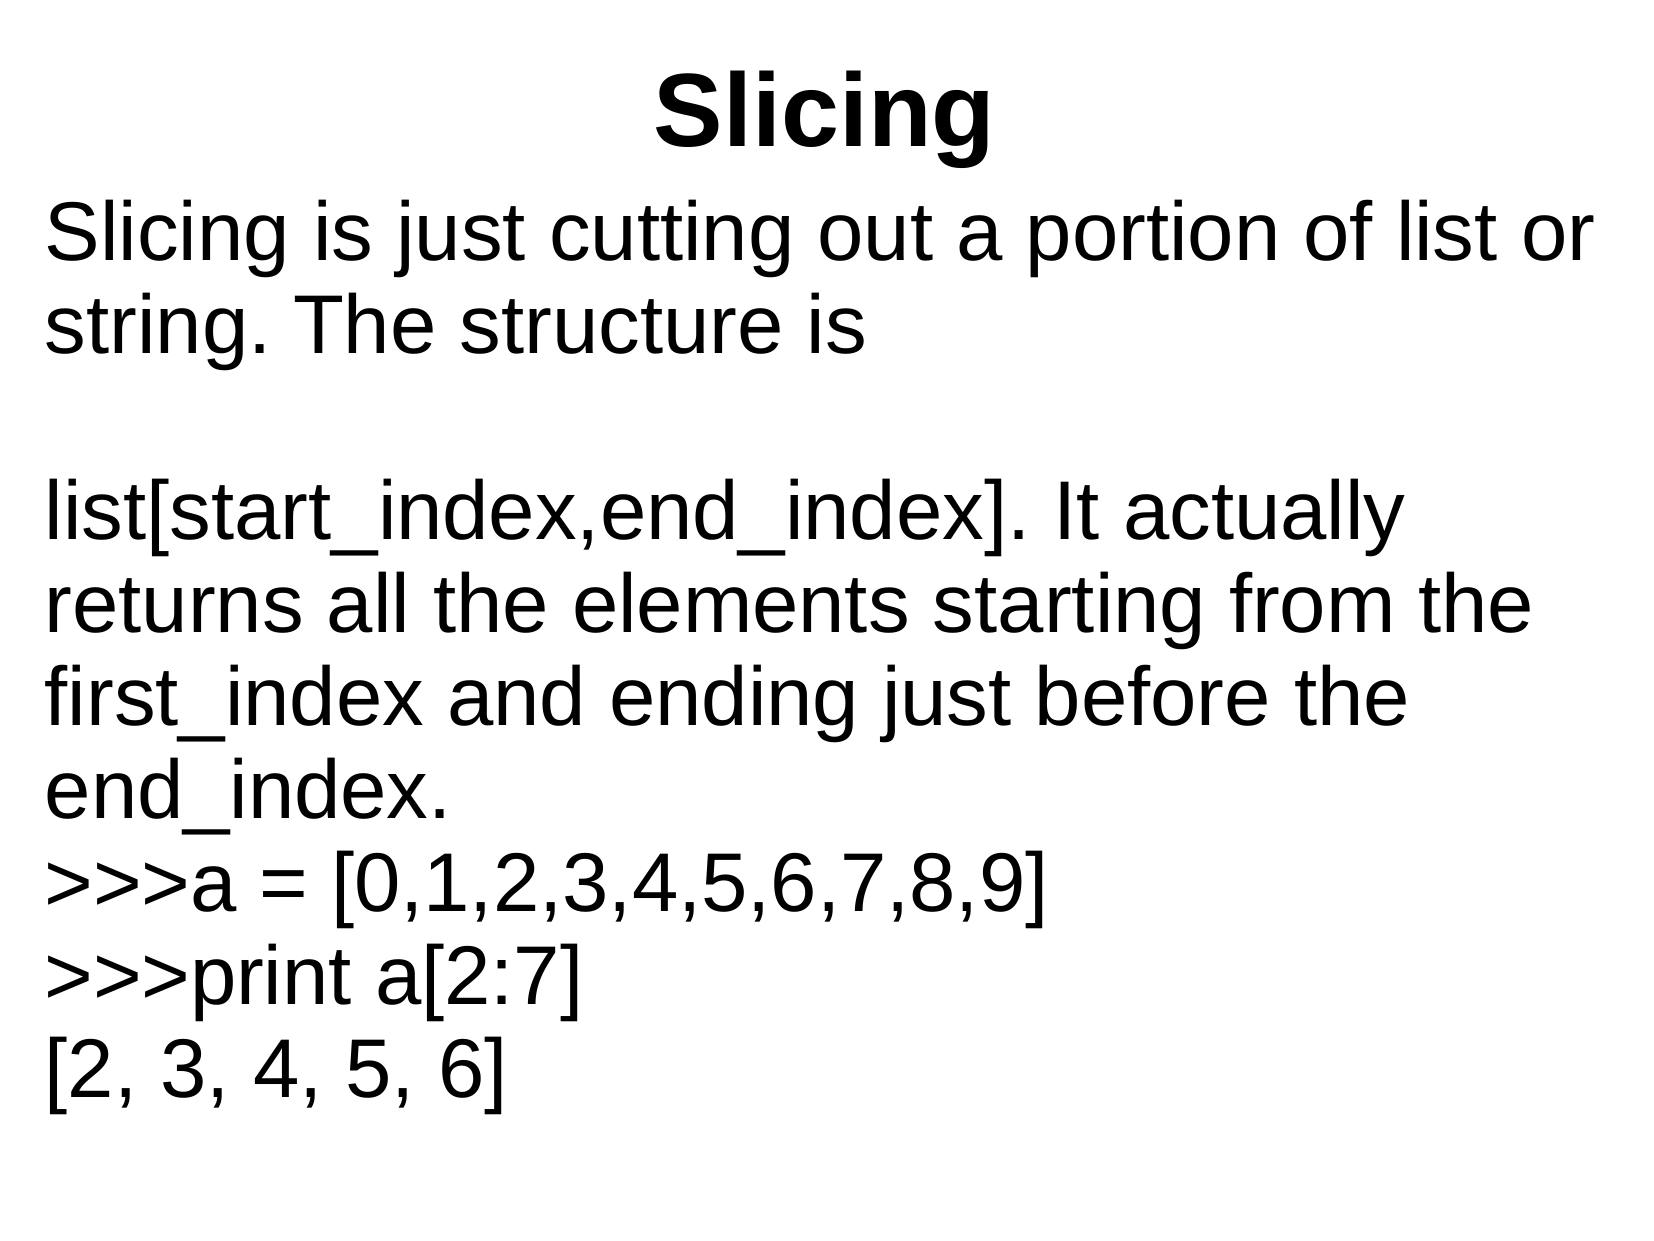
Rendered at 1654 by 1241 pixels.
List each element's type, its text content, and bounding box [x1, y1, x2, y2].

text_box Slicing is just cutting out a portion of list or string. The structure is list[start_index,end_index]. It actually returns all the elements starting from the first_index and ending just before the end_index. >>>a = [0,1,2,3,4,5,6,7,8,9] >>>print a[2:7] [2, 3, 4, 5, 6] [30, 177, 1621, 1126]
text_box Slicing [45, 45, 1606, 177]
